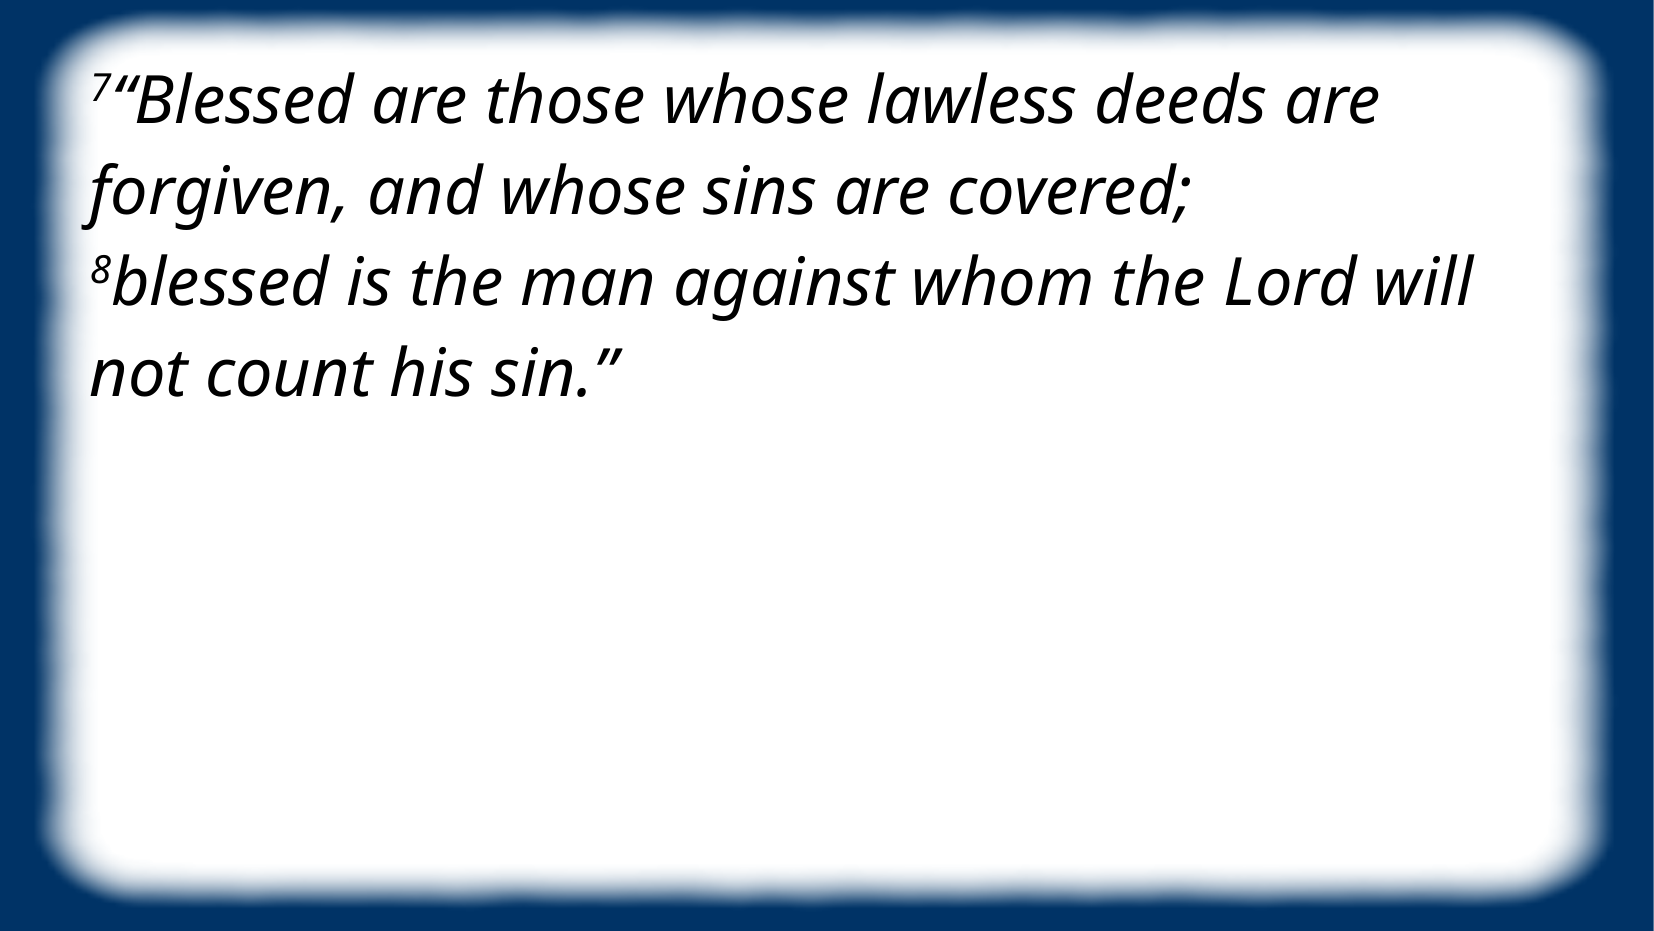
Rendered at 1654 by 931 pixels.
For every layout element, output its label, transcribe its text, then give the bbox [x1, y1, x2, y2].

text_box 7“Blessed are those whose lawless deeds are forgiven, and whose sins are covered; 8blessed is the man against whom the Lord will not count his sin.” [75, 45, 1561, 415]
picture [0, 0, 1654, 931]
